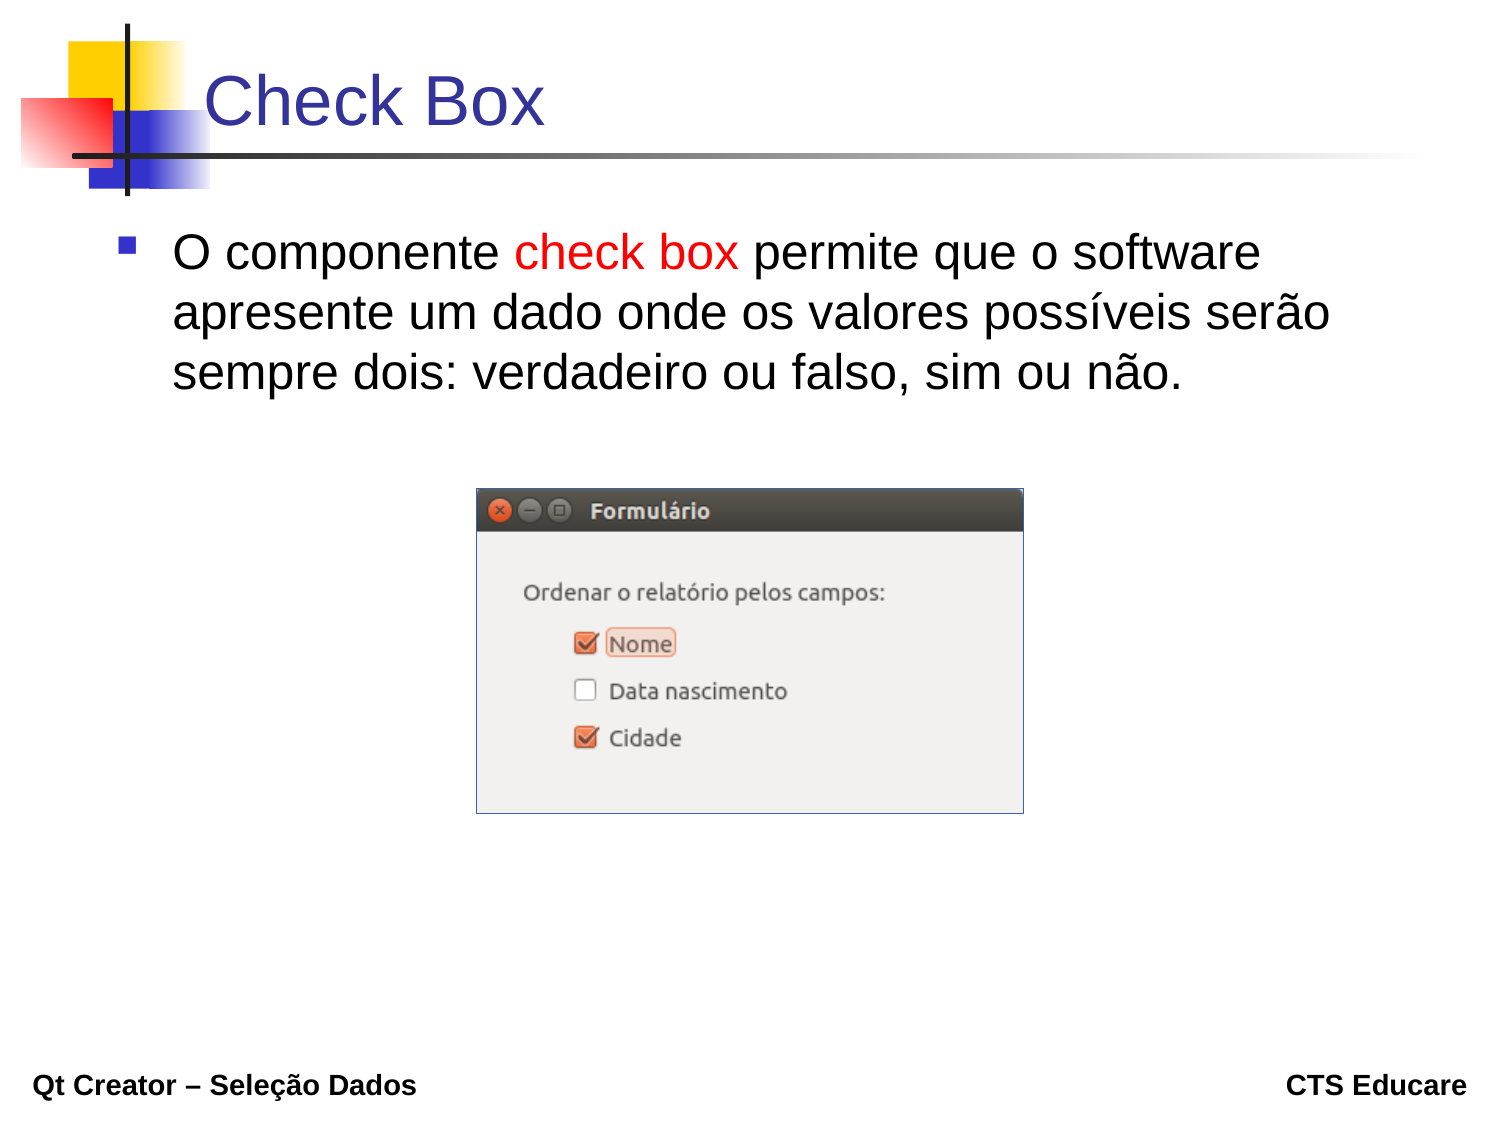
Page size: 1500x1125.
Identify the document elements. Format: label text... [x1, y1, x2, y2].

list O componente check box permite que o software apresente um dado onde os valores possíveis serão sempre dois: verdadeiro ou falso, sim ou não. [100, 212, 1447, 426]
picture [476, 488, 1024, 814]
title Check Box [188, 46, 1468, 149]
